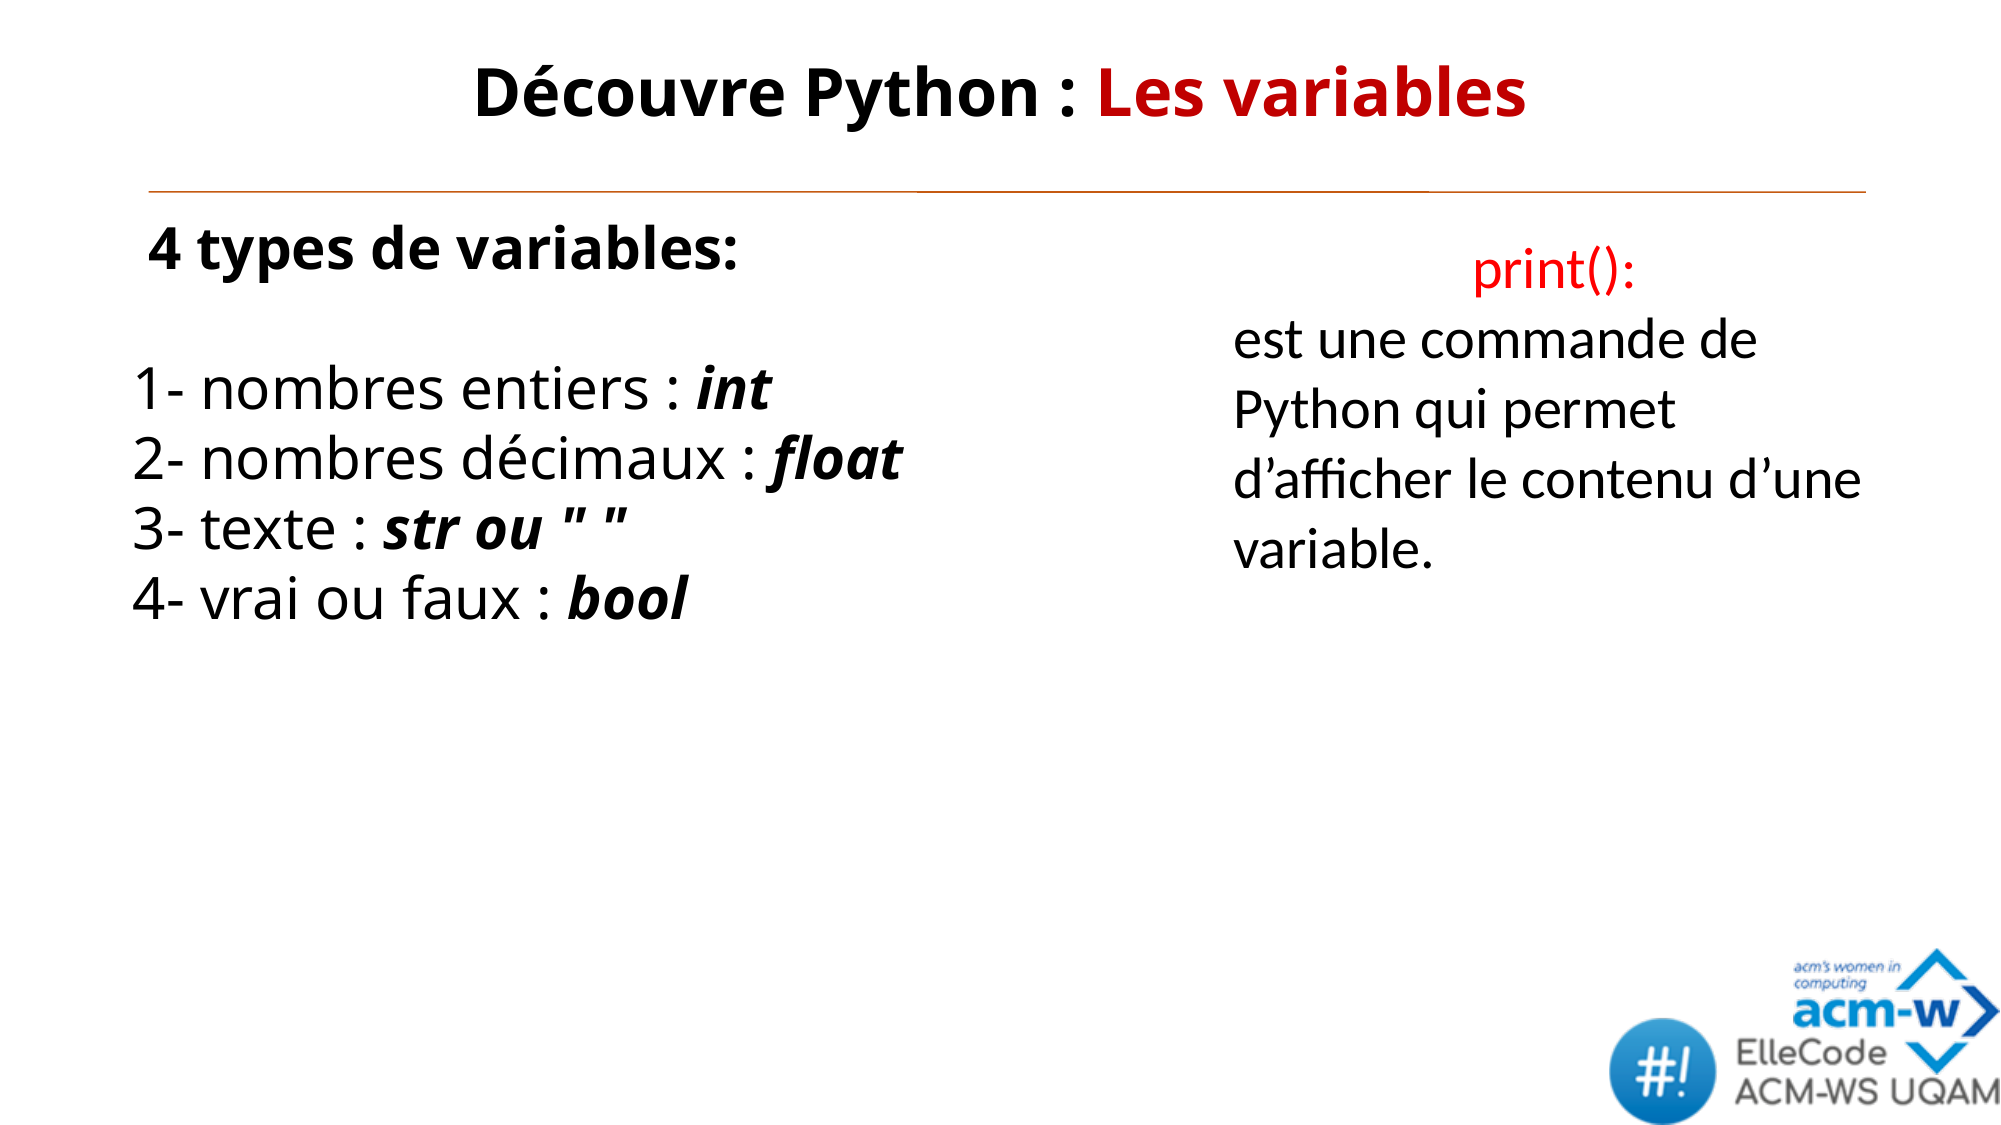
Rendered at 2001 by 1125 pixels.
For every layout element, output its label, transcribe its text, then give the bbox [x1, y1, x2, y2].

text_box Découvre Python : Les variables [0, 0, 2000, 204]
text_box 4 types de variables: 1- nombres entiers : int 2- nombres décimaux : float 3- texte : str ou " " 4- vrai ou faux : bool [117, 204, 1722, 643]
text_box print(): est une commande de Python qui permet d’afficher le contenu d’une variable. [1218, 222, 1891, 643]
picture [1609, 948, 2000, 1125]
